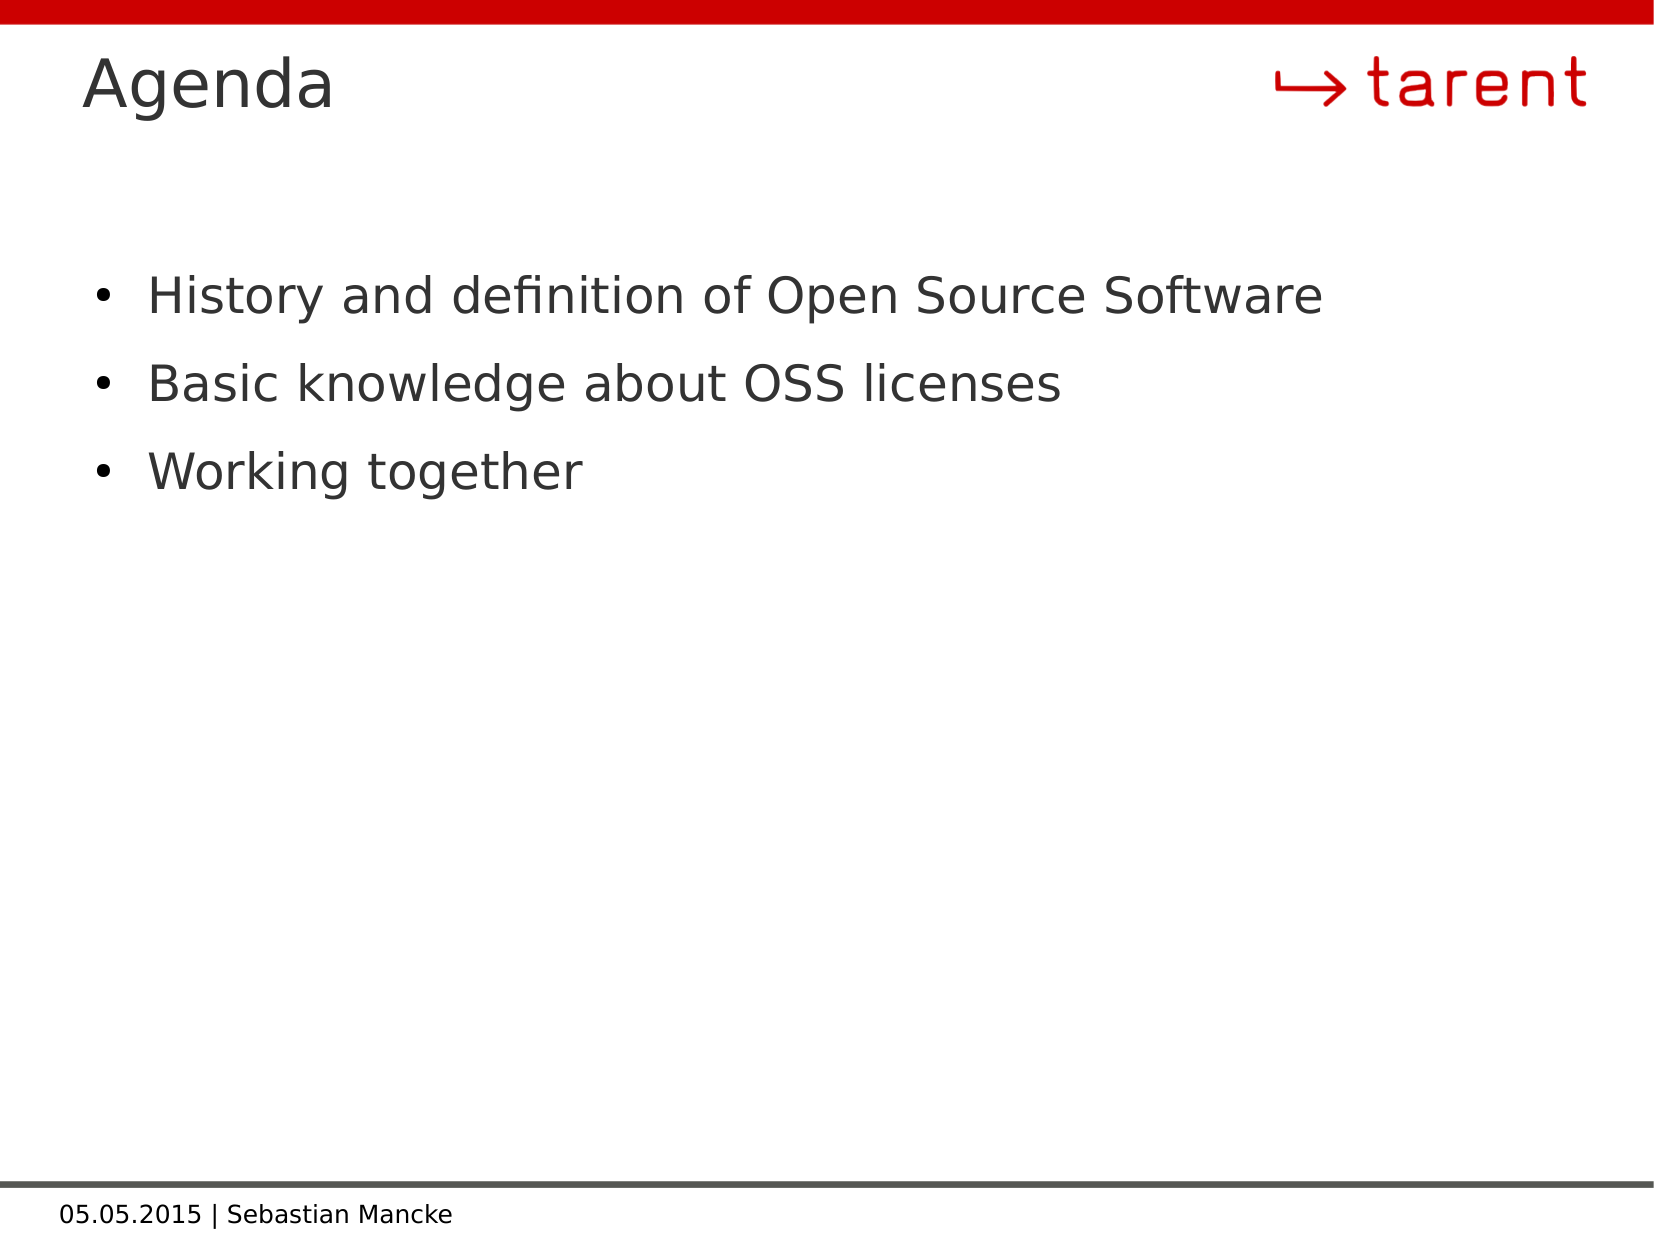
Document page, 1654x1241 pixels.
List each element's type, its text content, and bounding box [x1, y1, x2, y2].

picture [0, 1181, 1654, 1188]
list History and definition of Open Source Software Basic knowledge about OSS licenses Working together [59, 267, 1548, 1022]
title Agenda [82, 35, 1571, 134]
picture [1571, 51, 1612, 120]
picture [0, 0, 1654, 26]
